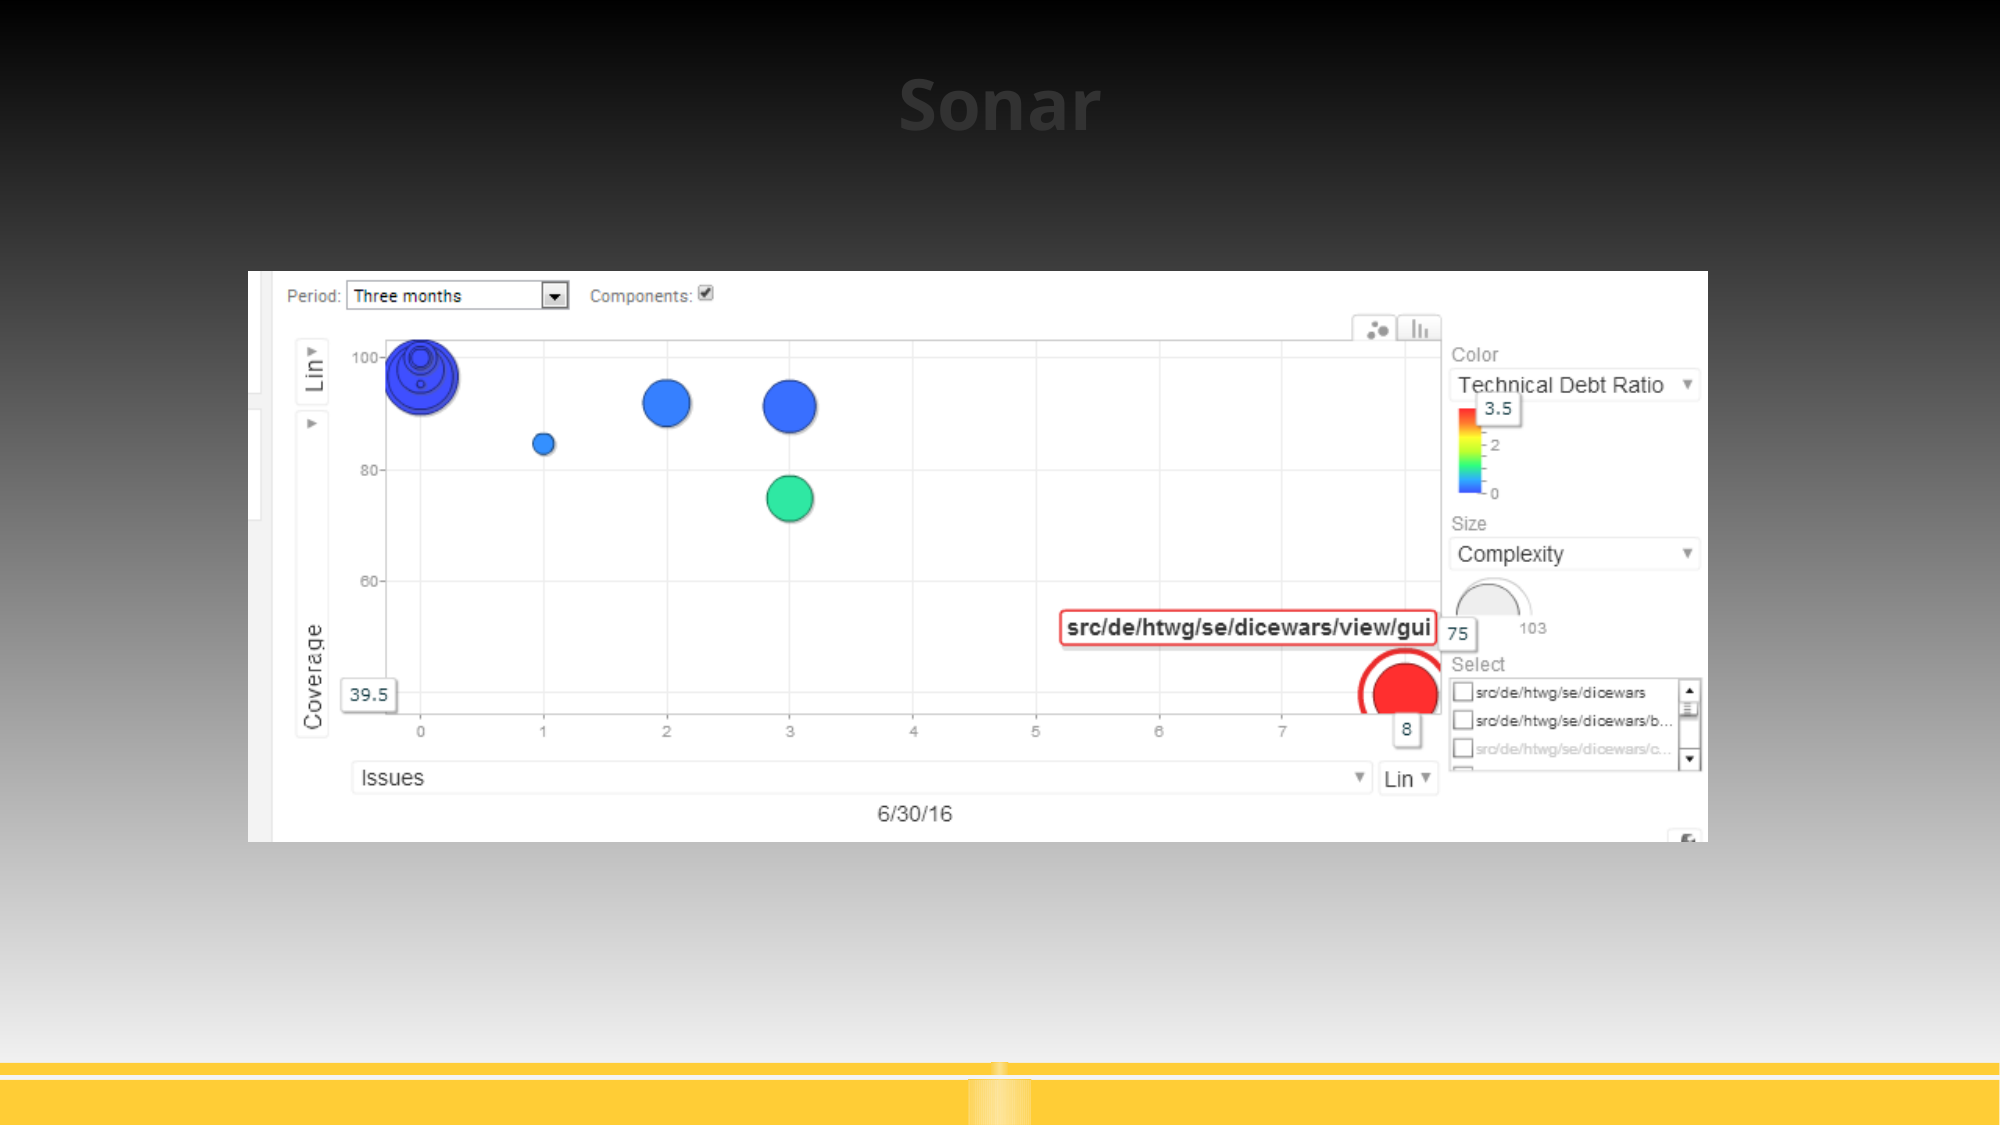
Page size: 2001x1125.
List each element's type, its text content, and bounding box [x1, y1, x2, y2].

title Sonar [212, 61, 1788, 218]
picture [248, 271, 1708, 842]
